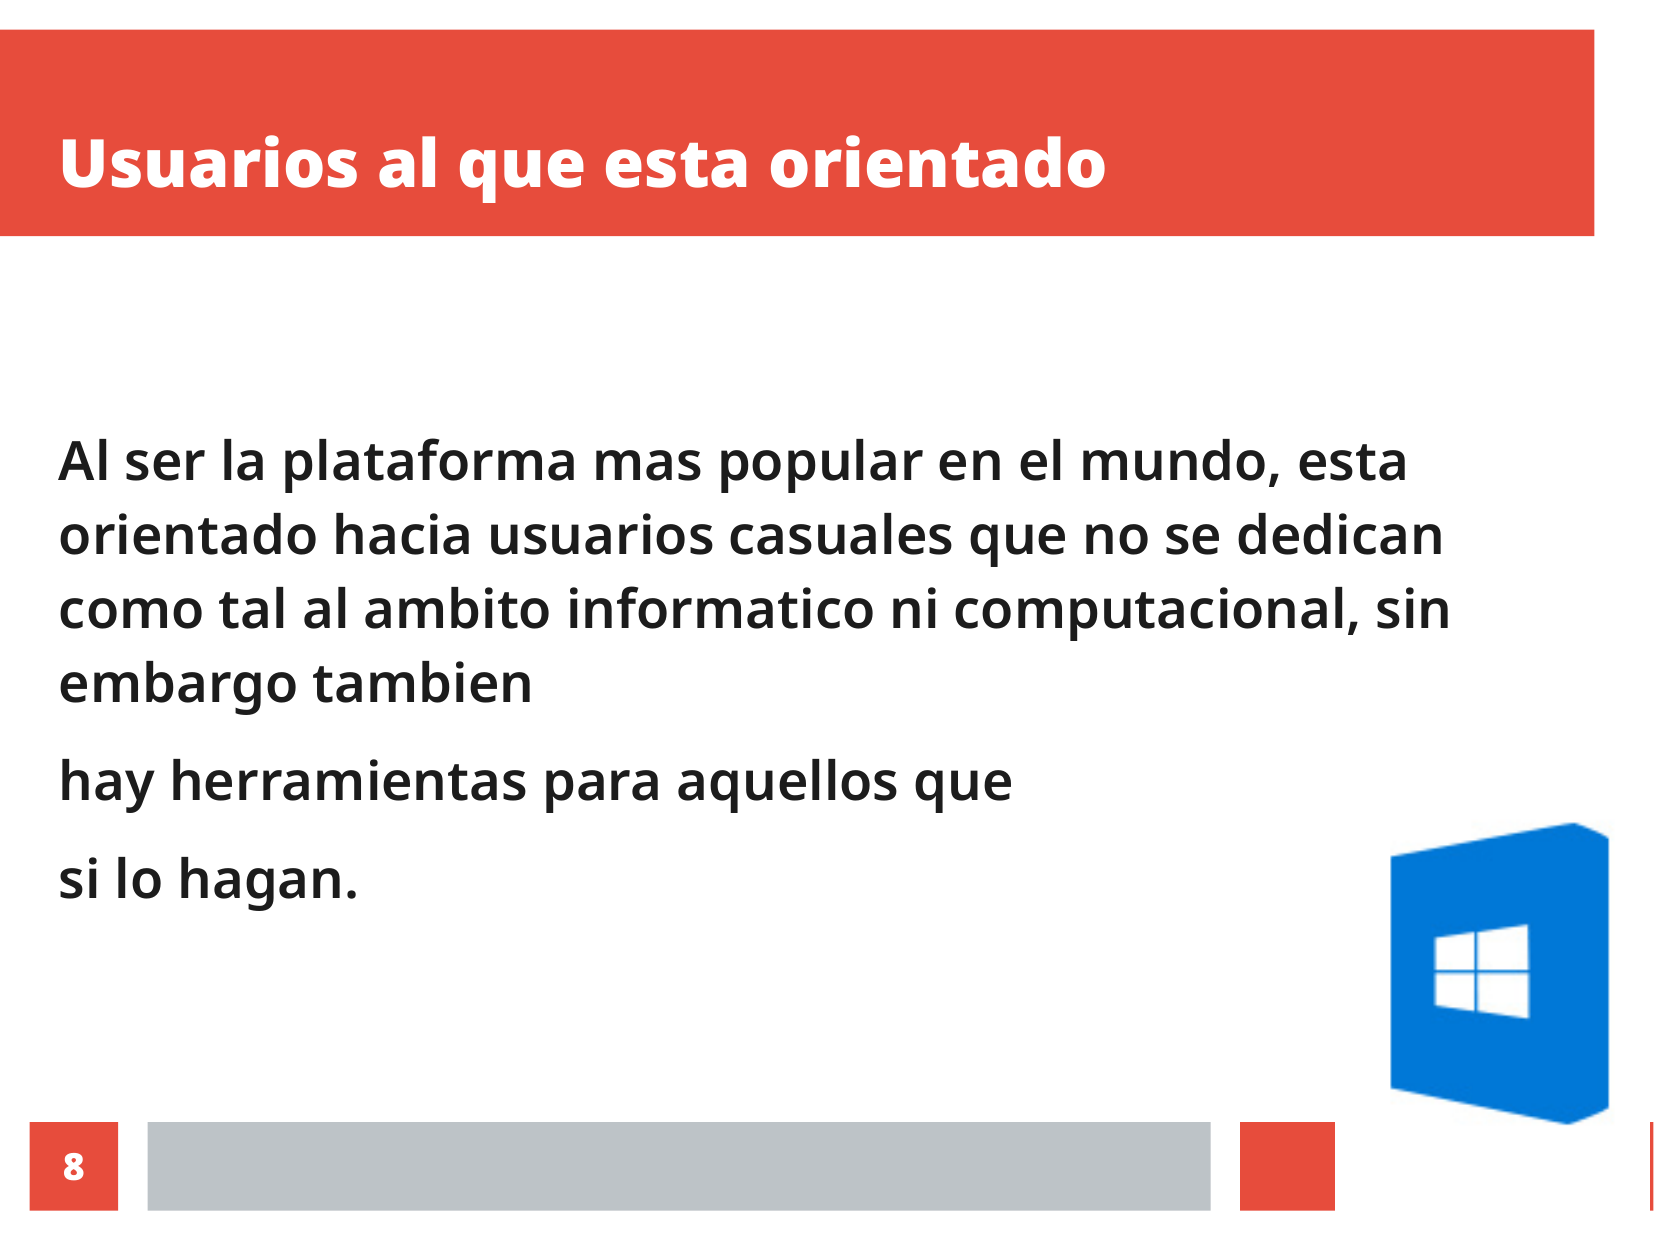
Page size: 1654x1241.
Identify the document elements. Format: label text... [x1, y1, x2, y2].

picture [1335, 720, 1651, 1230]
list Al ser la plataforma mas popular en el mundo, esta orientado hacia usuarios casuales que no se dedican como tal al ambito informatico ni computacional, sin embargo tambien hay herramientas para aquellos que si lo hagan. [59, 324, 1565, 1093]
title Usuarios al que esta orientado [59, 59, 1595, 207]
